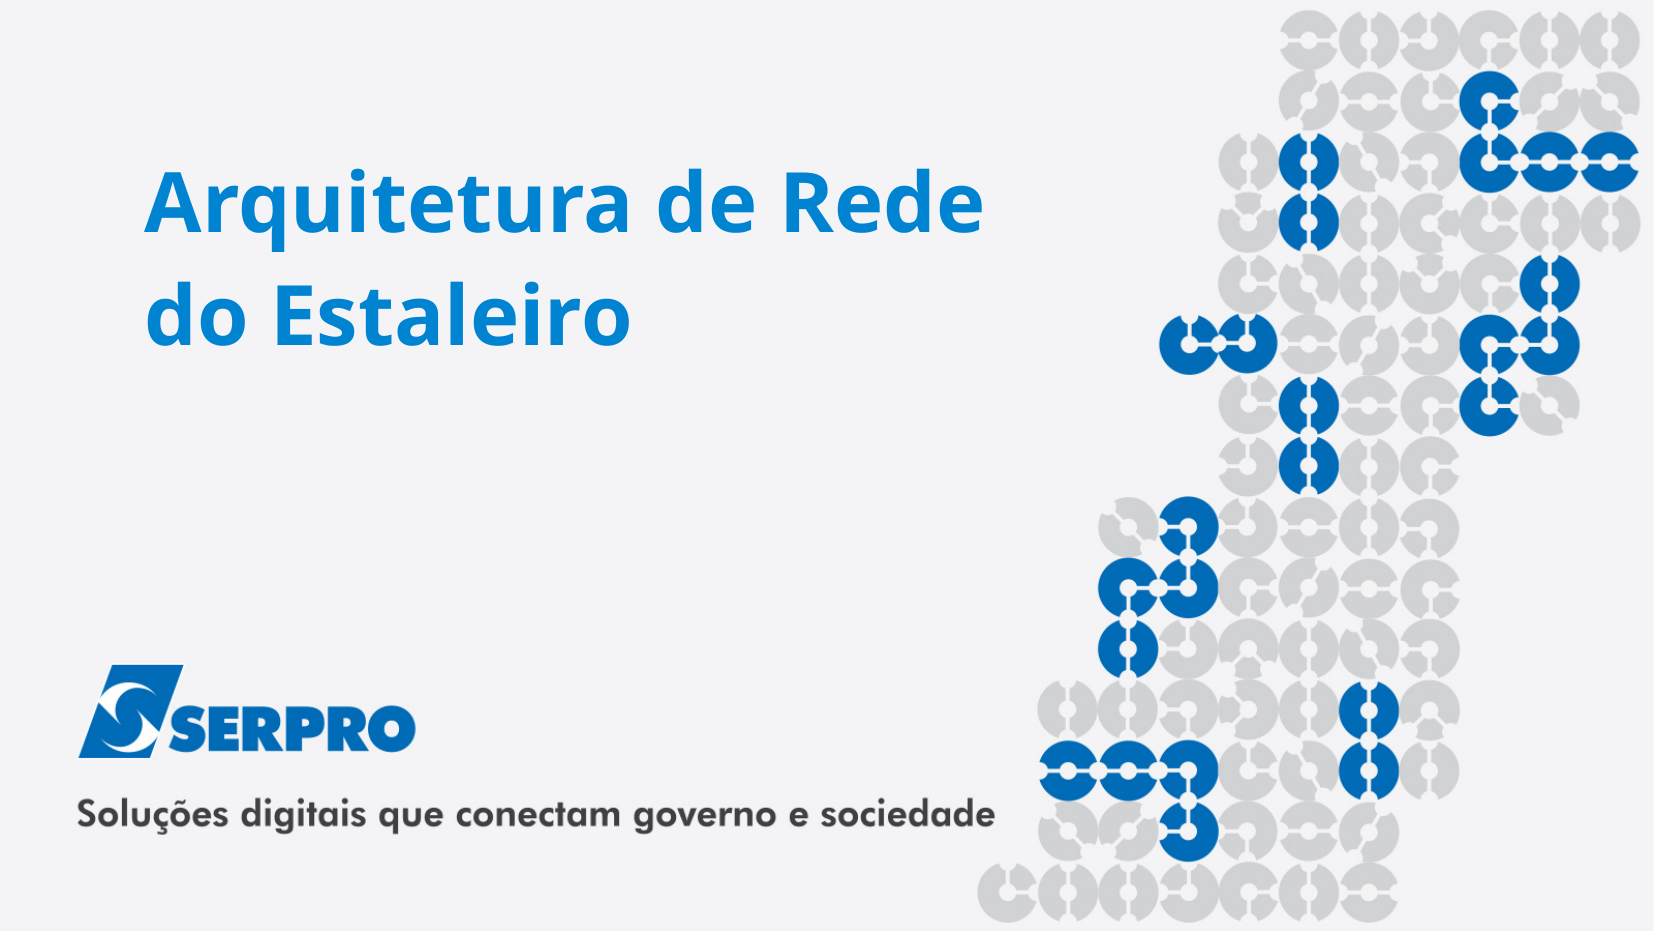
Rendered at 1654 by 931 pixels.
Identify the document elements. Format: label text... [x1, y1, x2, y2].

text_box Arquitetura de Rede do Estaleiro [129, 135, 1016, 378]
picture [0, 0, 1654, 931]
